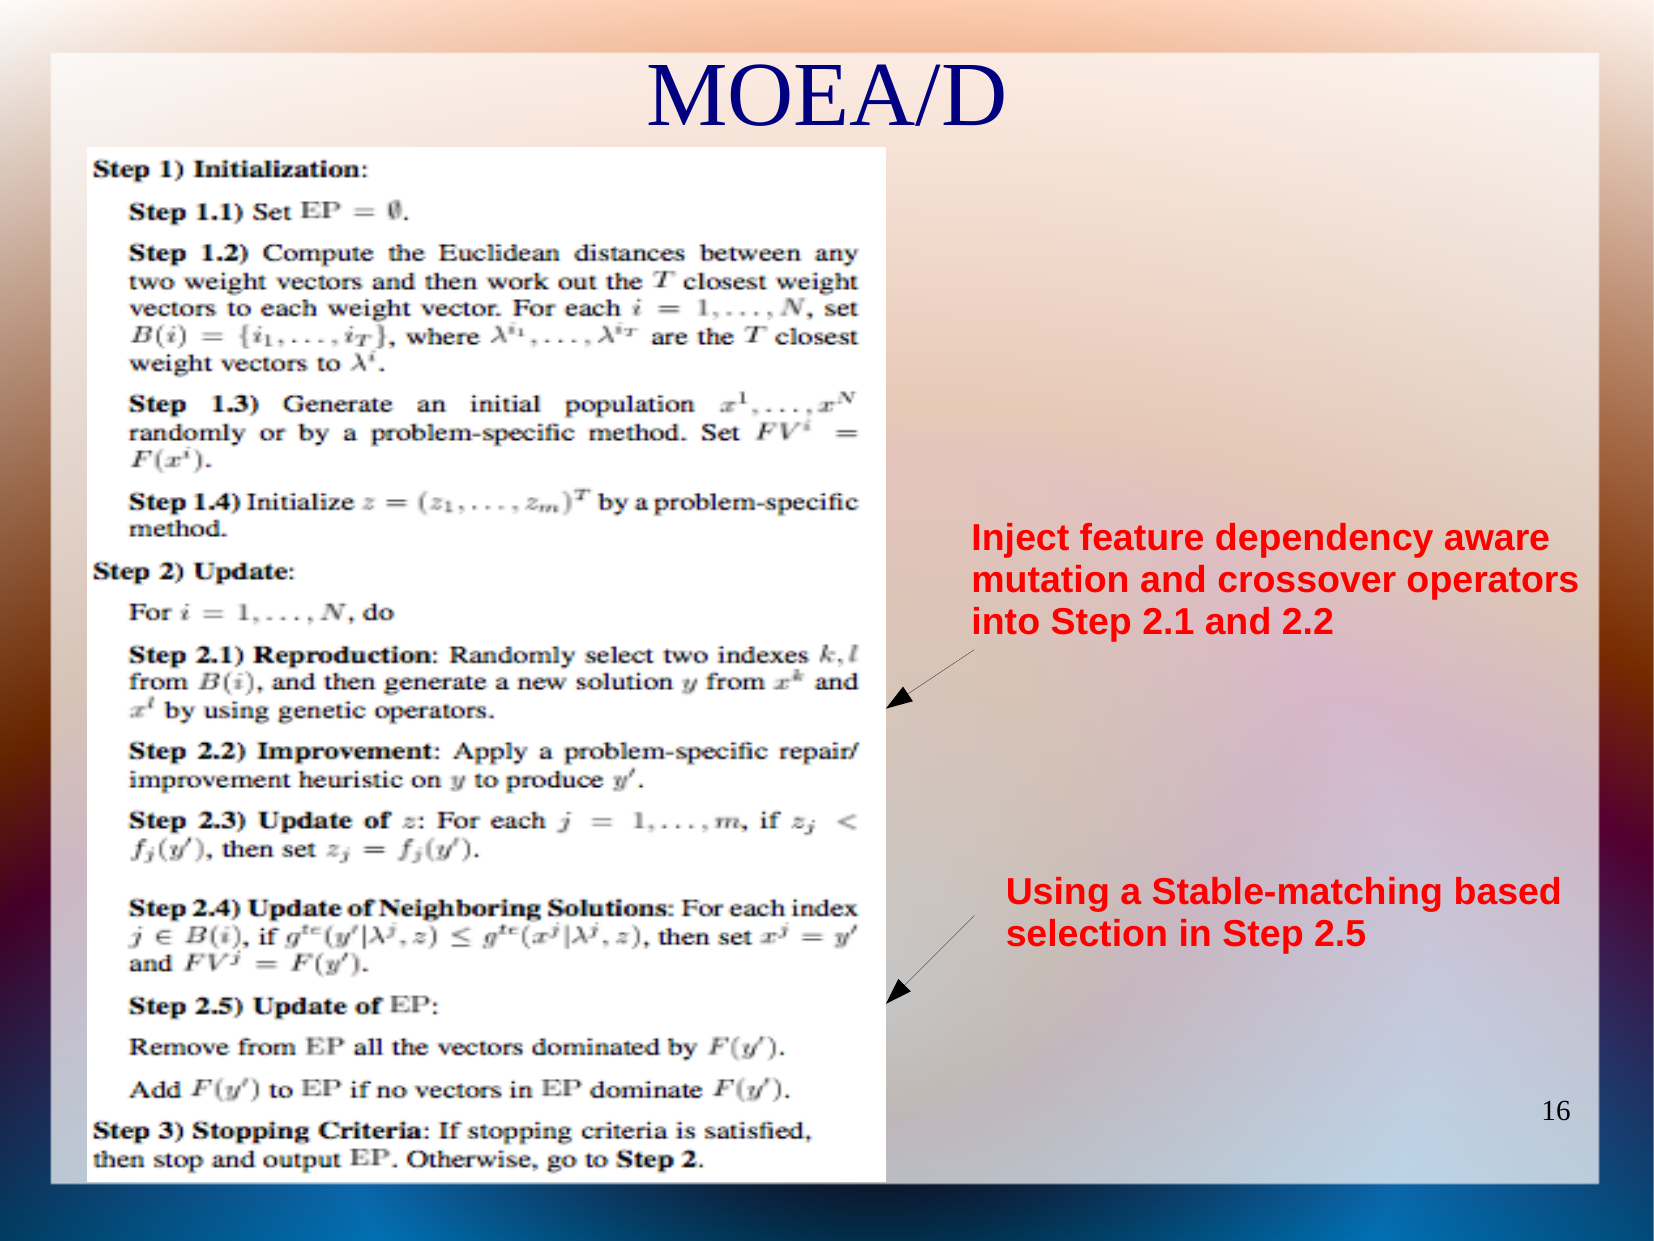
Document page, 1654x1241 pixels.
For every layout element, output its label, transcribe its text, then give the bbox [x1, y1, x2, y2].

text_box Inject feature dependency aware mutation and crossover operators into Step 2.1 and 2.2 [956, 508, 1606, 650]
title MOEA/D [82, 0, 1572, 198]
picture [0, 0, 1654, 1241]
text_box Using a Stable-matching based selection in Step 2.5 [991, 863, 1577, 962]
